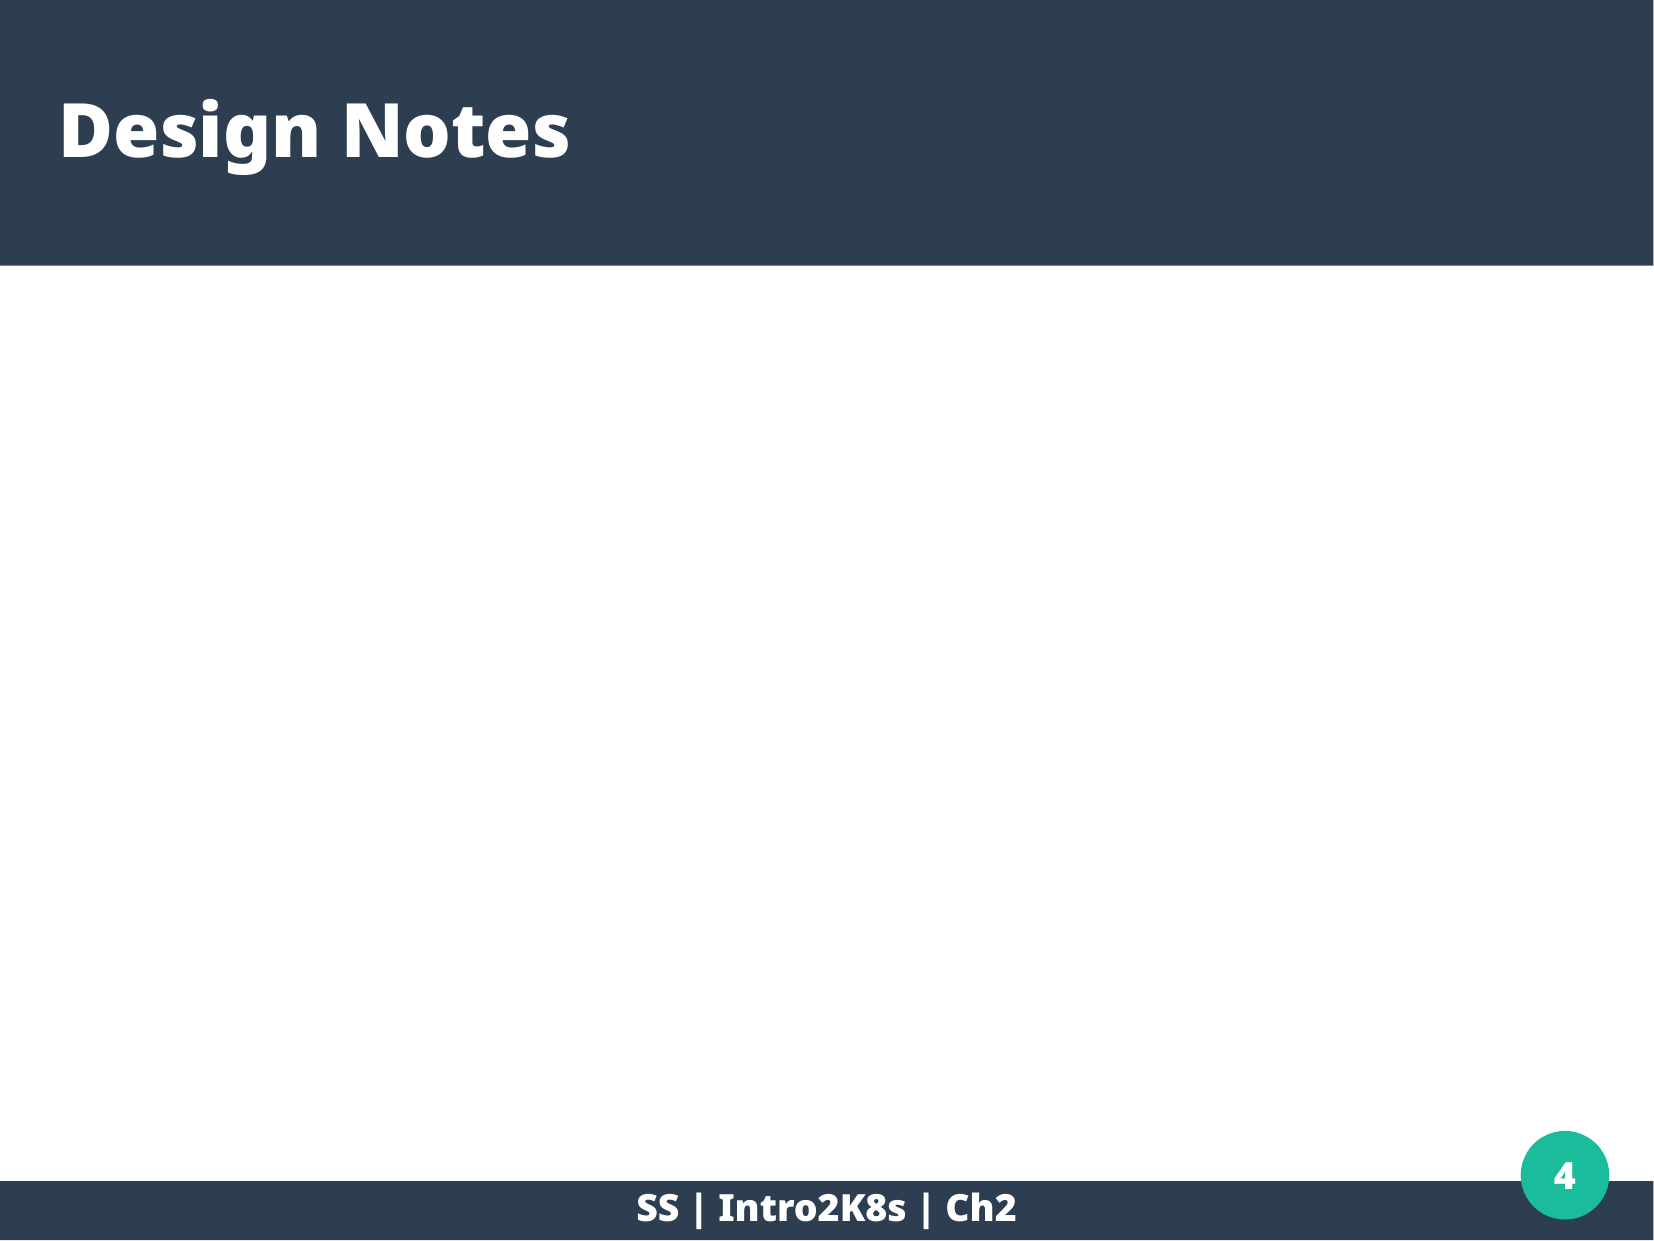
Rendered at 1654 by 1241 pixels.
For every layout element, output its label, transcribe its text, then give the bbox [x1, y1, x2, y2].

title Design Notes [59, 49, 1595, 207]
